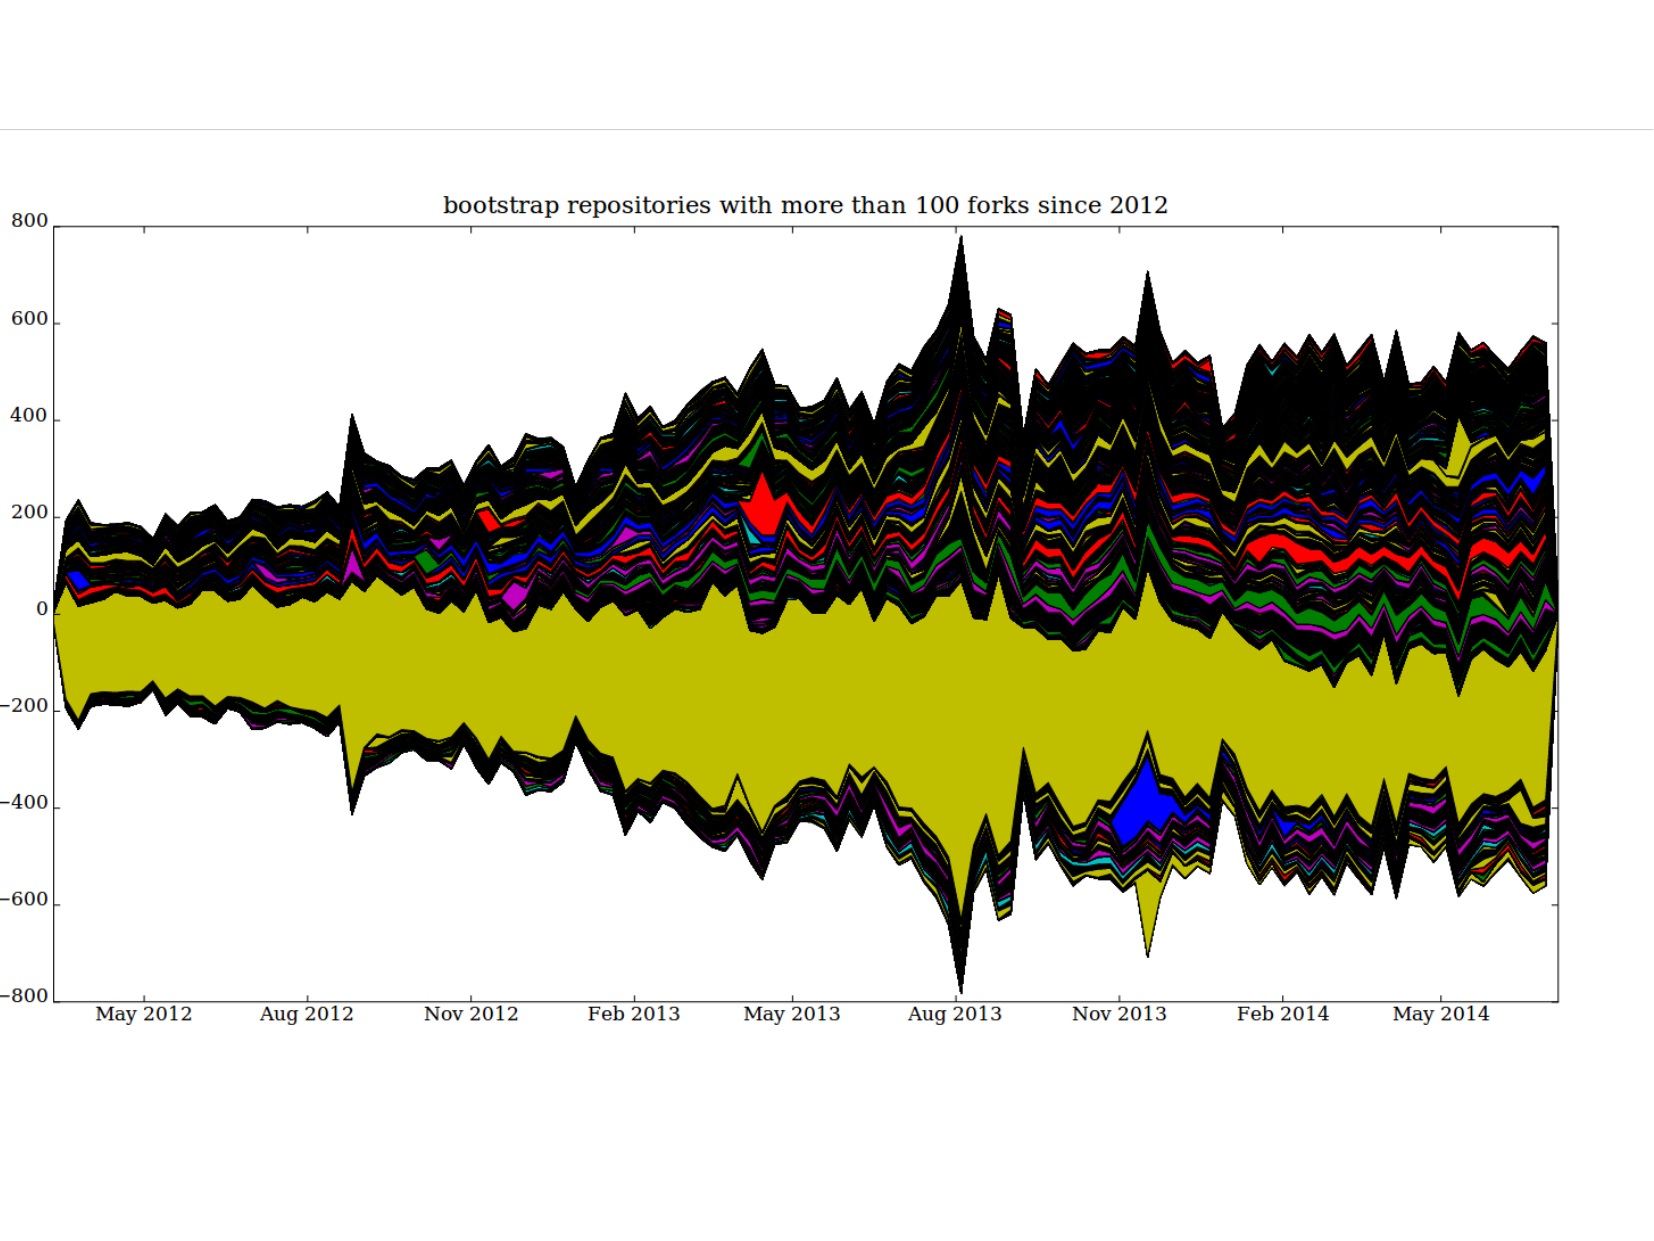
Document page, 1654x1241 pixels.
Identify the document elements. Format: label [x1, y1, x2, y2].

picture [0, 129, 1654, 1099]
